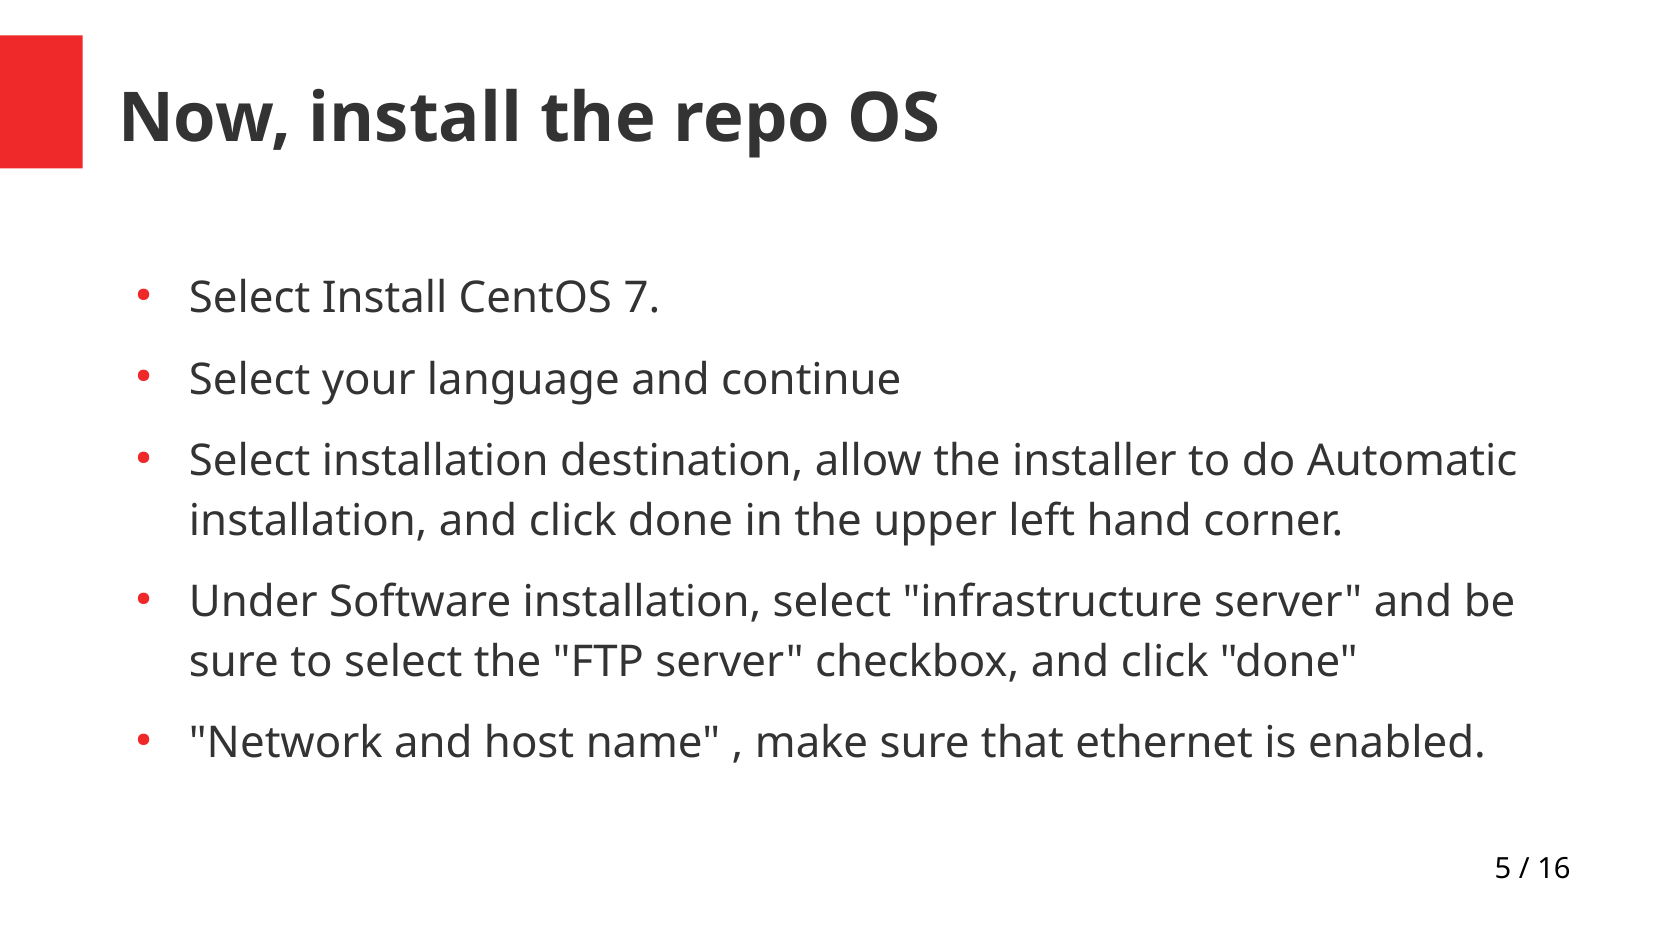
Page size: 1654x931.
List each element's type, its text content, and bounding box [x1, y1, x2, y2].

title Now, install the repo OS [118, 37, 1571, 193]
list Select Install CentOS 7. Select your language and continue Select installation destination, allow the installer to do Automatic installation, and click done in the upper left hand corner. Under Software installation, select "infrastructure server" and be sure to select the "FTP server" checkbox, and click "done" "Network and host name" , make sure that ethernet is enabled. [118, 265, 1536, 806]
